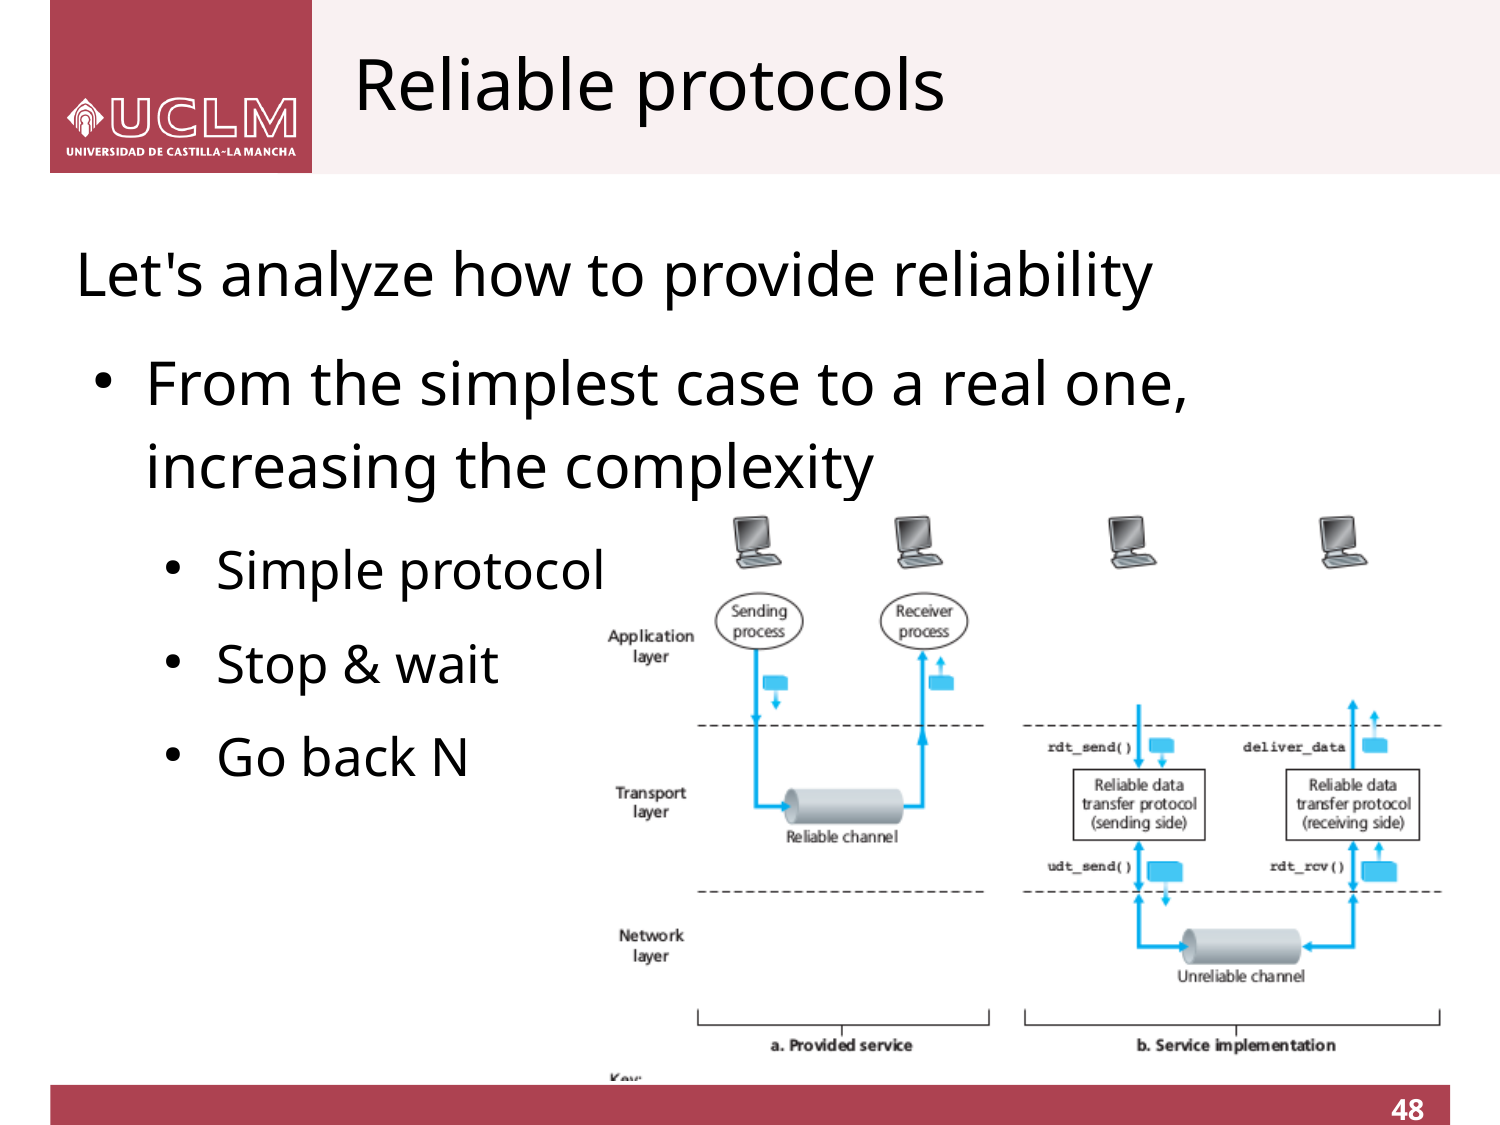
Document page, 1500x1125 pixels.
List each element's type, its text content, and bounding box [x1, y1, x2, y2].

list Let's analyze how to provide reliability From the simplest case to a real one, increasing the complexity Simple protocol Stop & wait Go back N [74, 231, 1425, 884]
picture [50, 0, 312, 173]
picture [602, 501, 1483, 1081]
title Reliable protocols [353, 6, 1425, 168]
